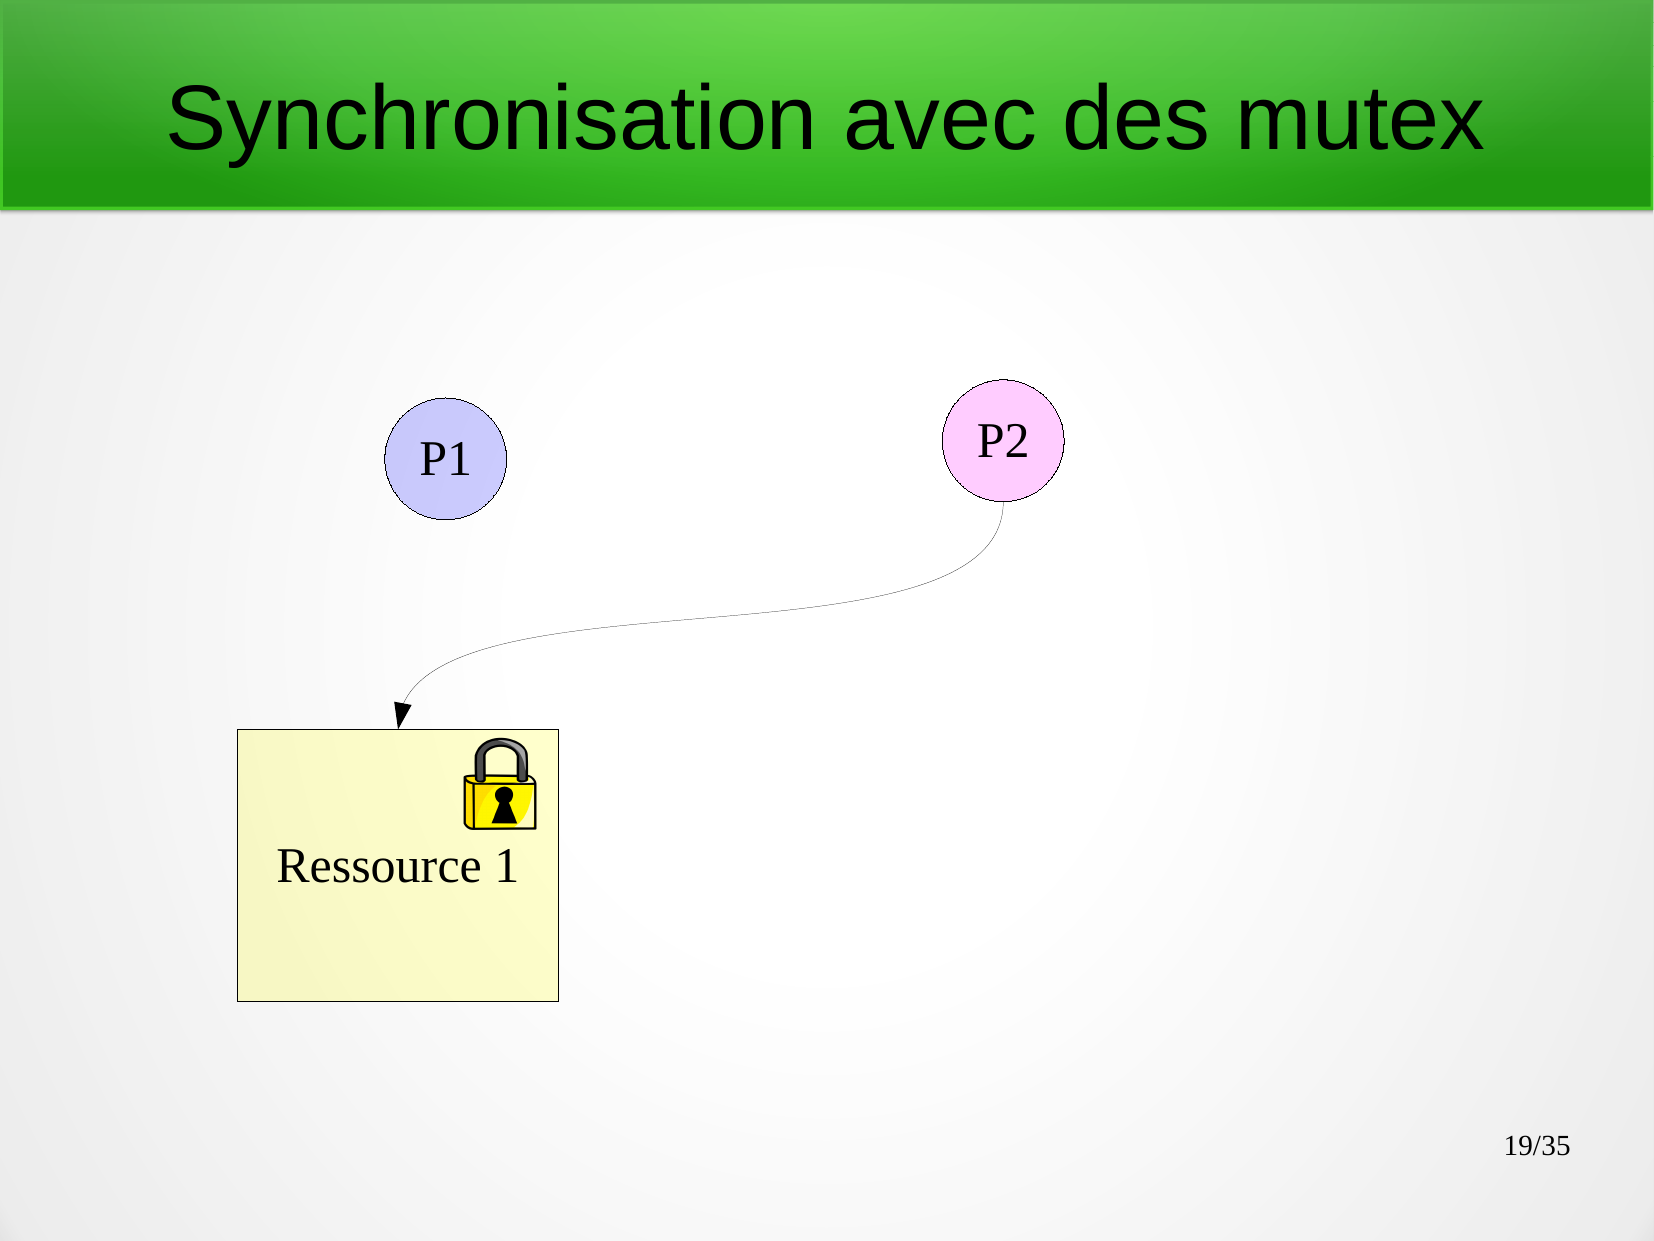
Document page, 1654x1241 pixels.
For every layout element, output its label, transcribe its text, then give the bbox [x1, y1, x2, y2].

picture [440, 729, 558, 845]
text_box P2 [942, 379, 1065, 502]
text_box P1 [384, 397, 507, 520]
title Synchronisation avec des mutex [82, 47, 1571, 189]
text_box Ressource 1 [237, 729, 559, 1002]
